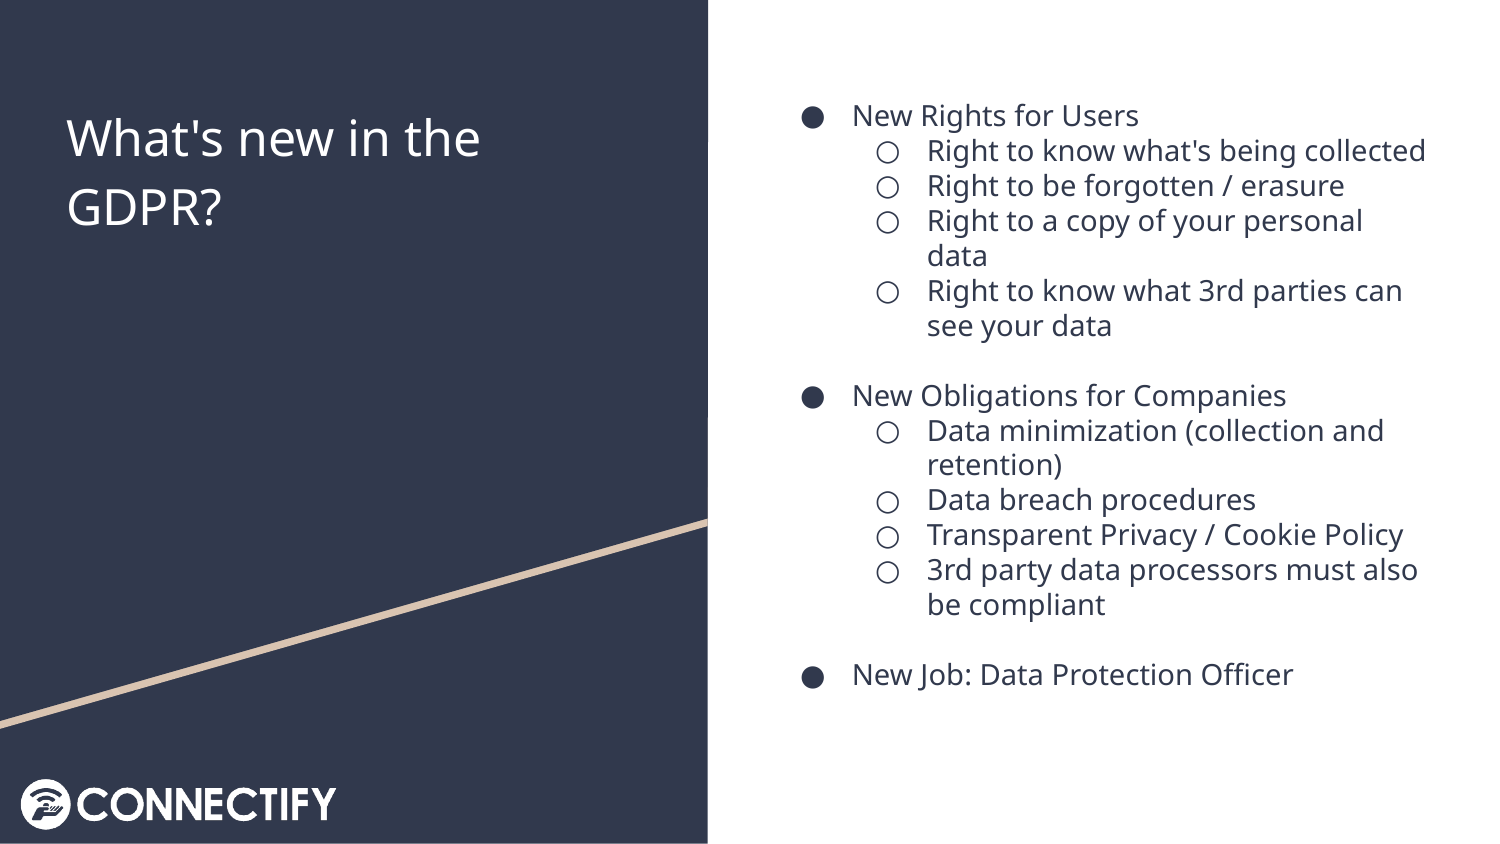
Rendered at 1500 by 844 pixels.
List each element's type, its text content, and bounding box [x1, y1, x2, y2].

title What's new in the GDPR? [51, 82, 660, 494]
picture [13, 775, 344, 833]
list New Rights for Users Right to know what's being collected Right to be forgotten / erasure Right to a copy of your personal data Right to know what 3rd parties can see your data New Obligations for Companies Data minimization (collection and retention) Data breach procedures Transparent Privacy / Cookie Policy 3rd party data processors must also be compliant New Job: Data Protection Officer [761, 82, 1446, 755]
